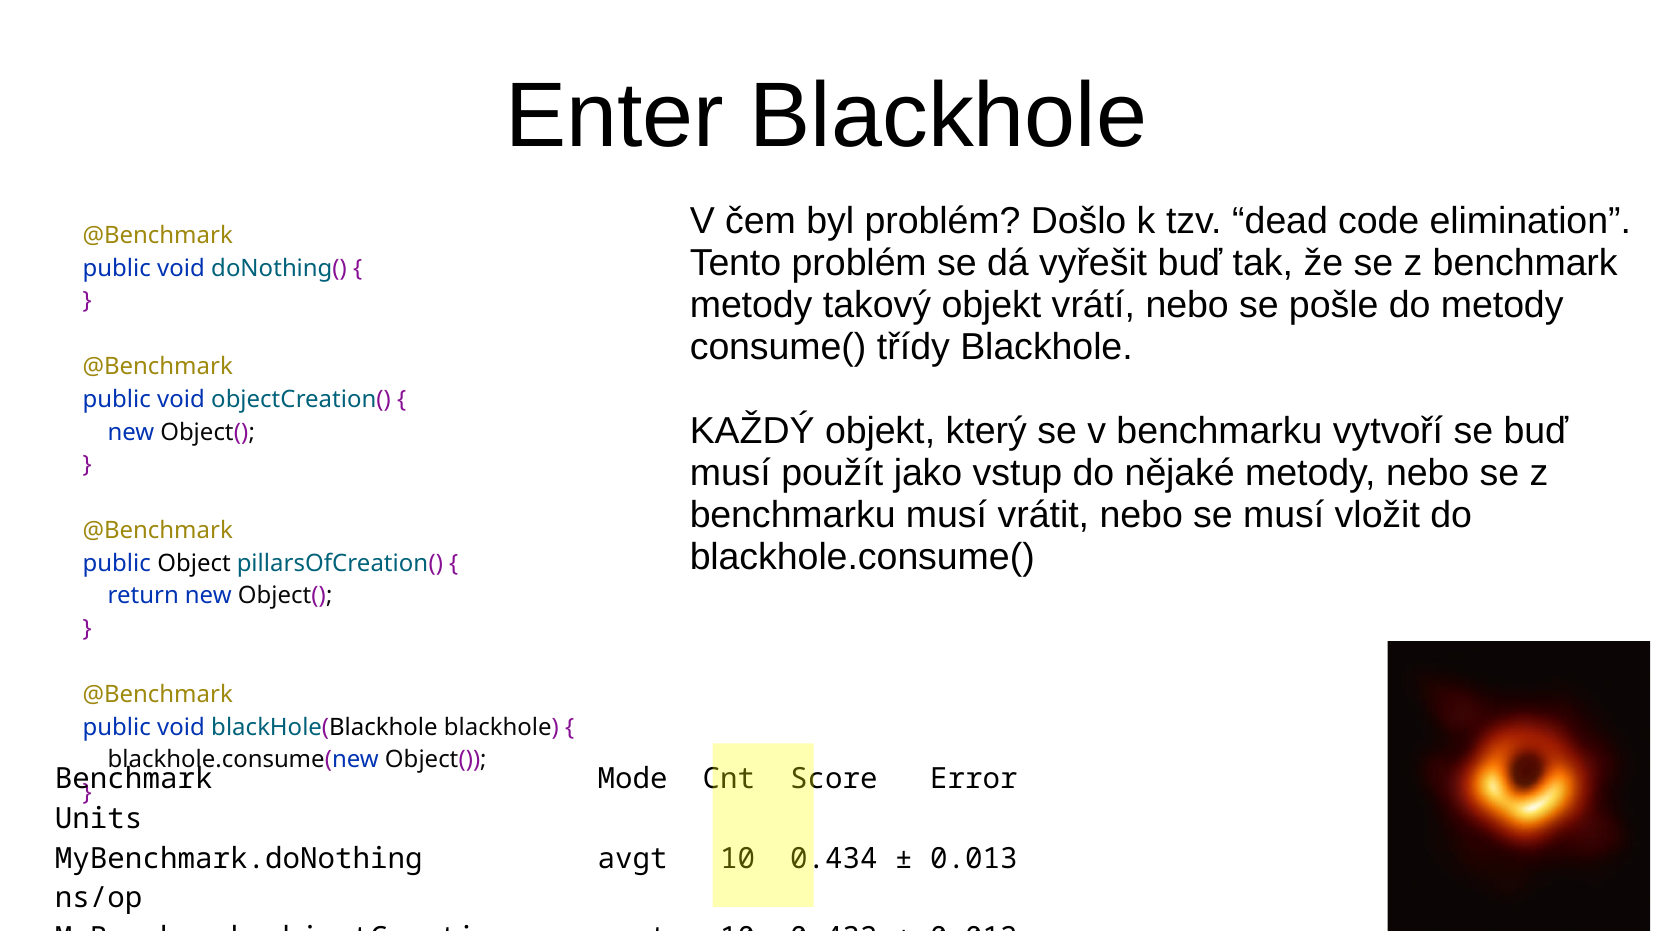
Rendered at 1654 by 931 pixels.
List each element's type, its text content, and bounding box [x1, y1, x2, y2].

list @Benchmark public void doNothing() { } @Benchmark public void objectCreation() { new Object(); } @Benchmark public Object pillarsOfCreation() { return new Object(); } @Benchmark public void blackHole(Blackhole blackhole) { blackhole.consume(new Object()); } [82, 217, 1571, 901]
title Enter Blackhole [82, 37, 1571, 193]
text_box [712, 743, 814, 907]
picture [1387, 641, 1651, 931]
text_box Benchmark Mode Cnt Score Error Units MyBenchmark.doNothing avgt 10 0.434 ± 0.013 ns/op MyBenchmark.objectCreation avgt 10 0.432 ± 0.012 ns/op MyBenchmark.pillarsOfCreation avgt 10 3.606 ± 0.284 ns/op MyBenchmark.blackHole avgt 10 3.574 ± 0.149 ns/op [40, 750, 1126, 931]
text_box V čem byl problém? Došlo k tzv. “dead code elimination”. Tento problém se dá vyřešit buď tak, že se z benchmark metody takový objekt vrátí, nebo se pošle do metody consume() třídy Blackhole. KAŽDÝ objekt, který se v benchmarku vytvoří se buď musí použít jako vstup do nějaké metody, nebo se z benchmarku musí vrátit, nebo se musí vložit do blackhole.consume() [675, 192, 1651, 586]
